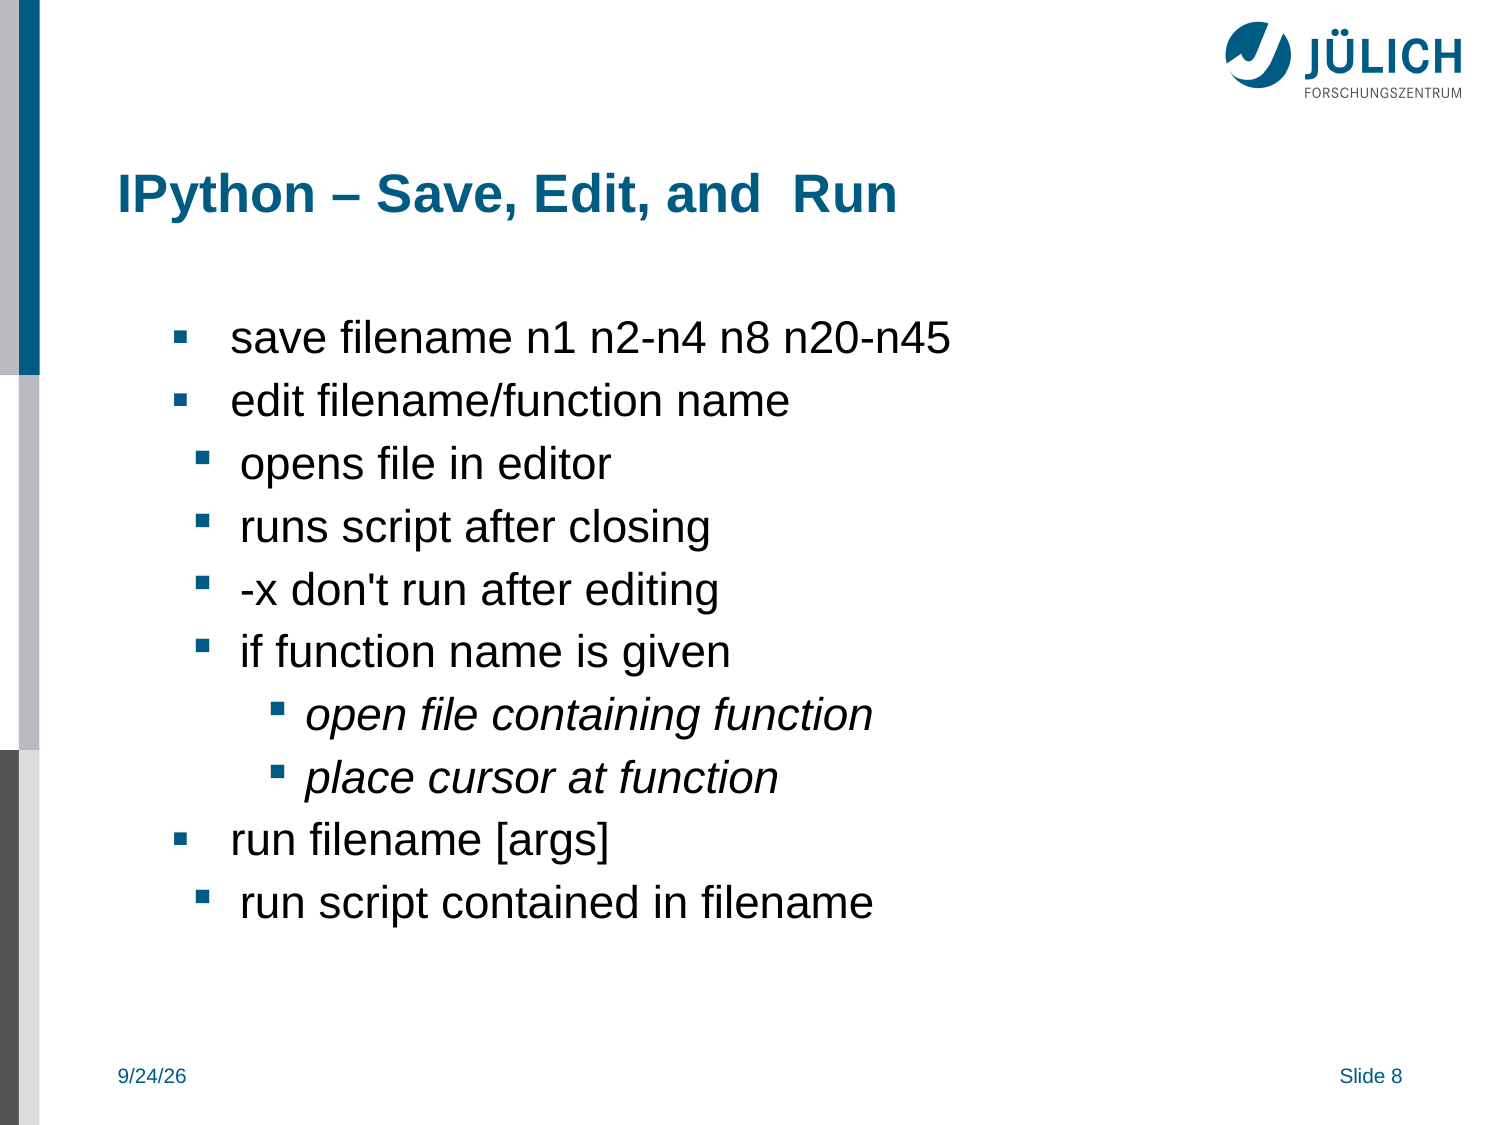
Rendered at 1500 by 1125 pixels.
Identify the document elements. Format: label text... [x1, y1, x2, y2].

picture [1224, 20, 1461, 98]
list save filename n1 n2-n4 n8 n20-n45 edit filename/function name opens file in editor runs script after closing -x don't run after editing if function name is given open file containing function place cursor at function run filename [args] run script contained in filename [117, 312, 1393, 988]
title IPython – Save, Edit, and Run [117, 99, 1393, 288]
